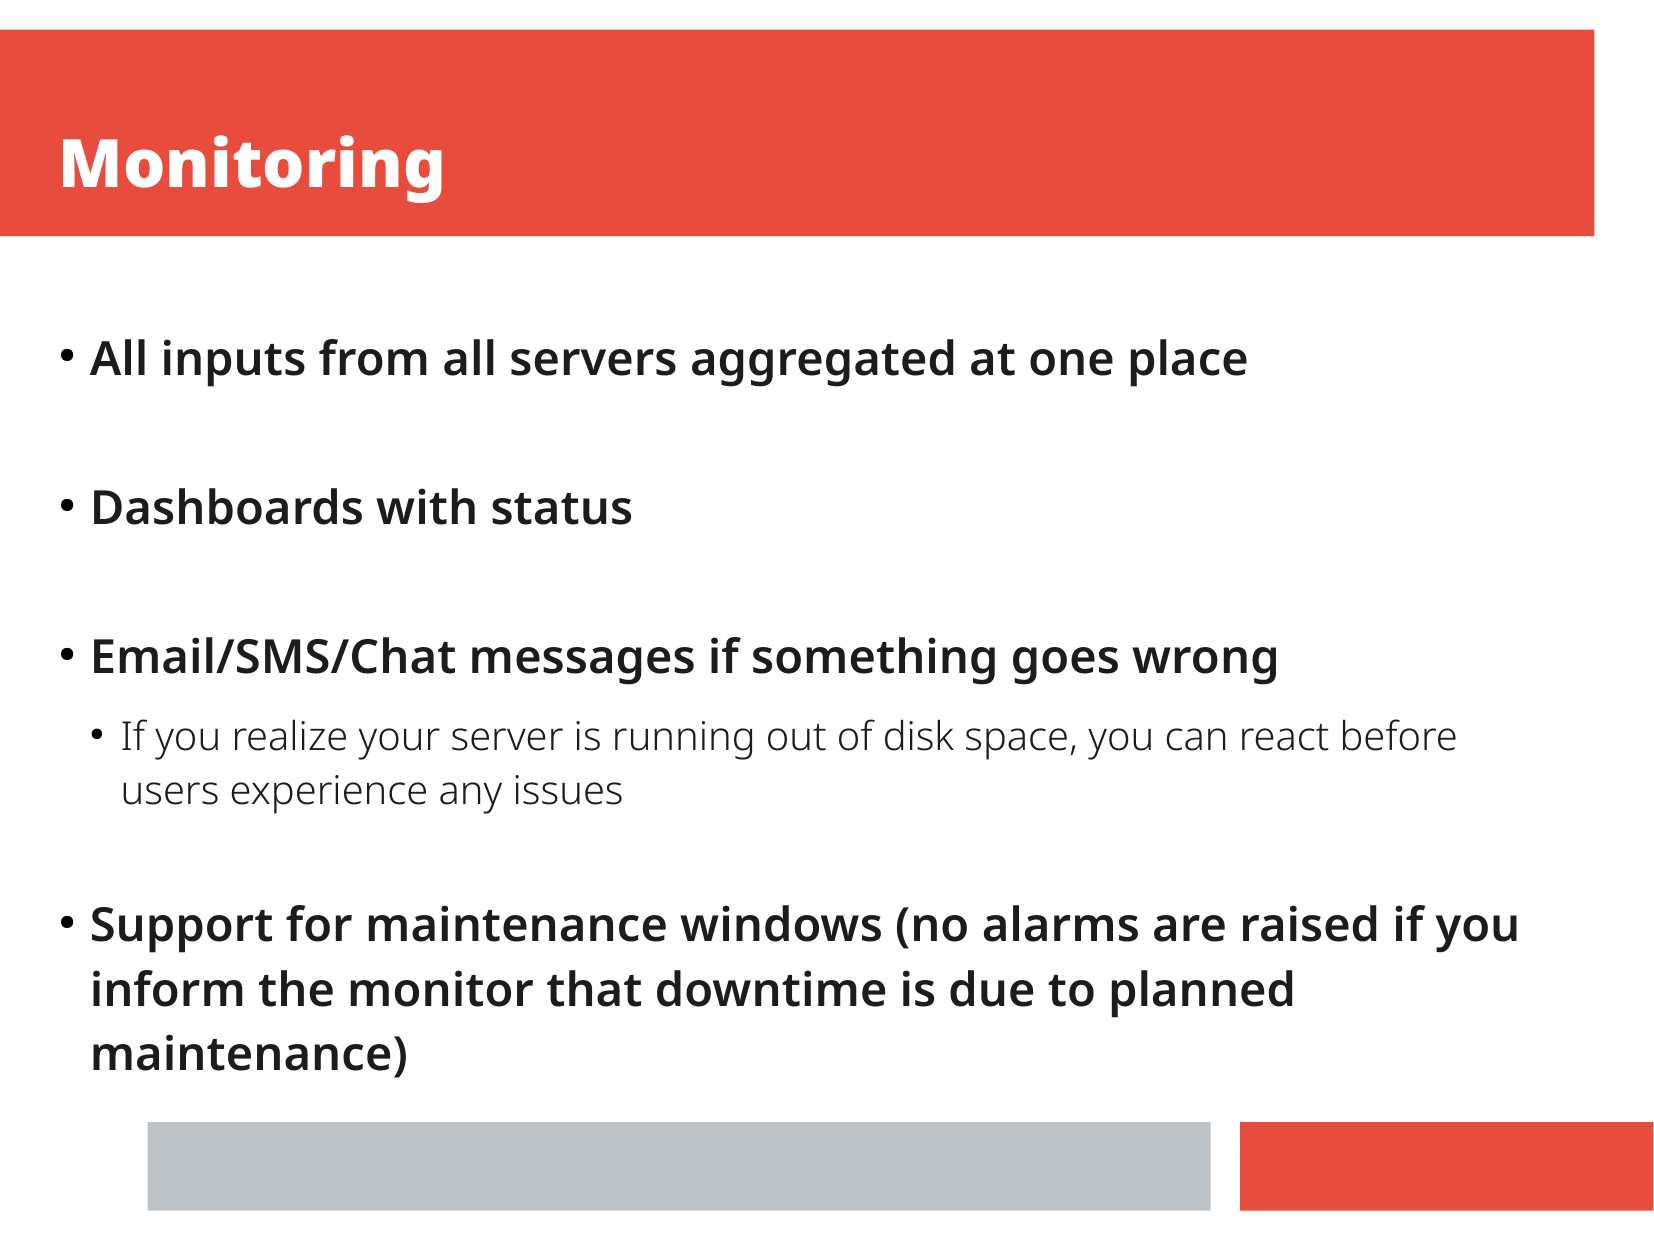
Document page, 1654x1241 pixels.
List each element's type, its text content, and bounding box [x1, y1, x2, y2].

list All inputs from all servers aggregated at one place Dashboards with status Email/SMS/Chat messages if something goes wrong If you realize your server is running out of disk space, you can react before users experience any issues Support for maintenance windows (no alarms are raised if you inform the monitor that downtime is due to planned maintenance) [59, 324, 1565, 1093]
title Monitoring [59, 59, 1595, 207]
